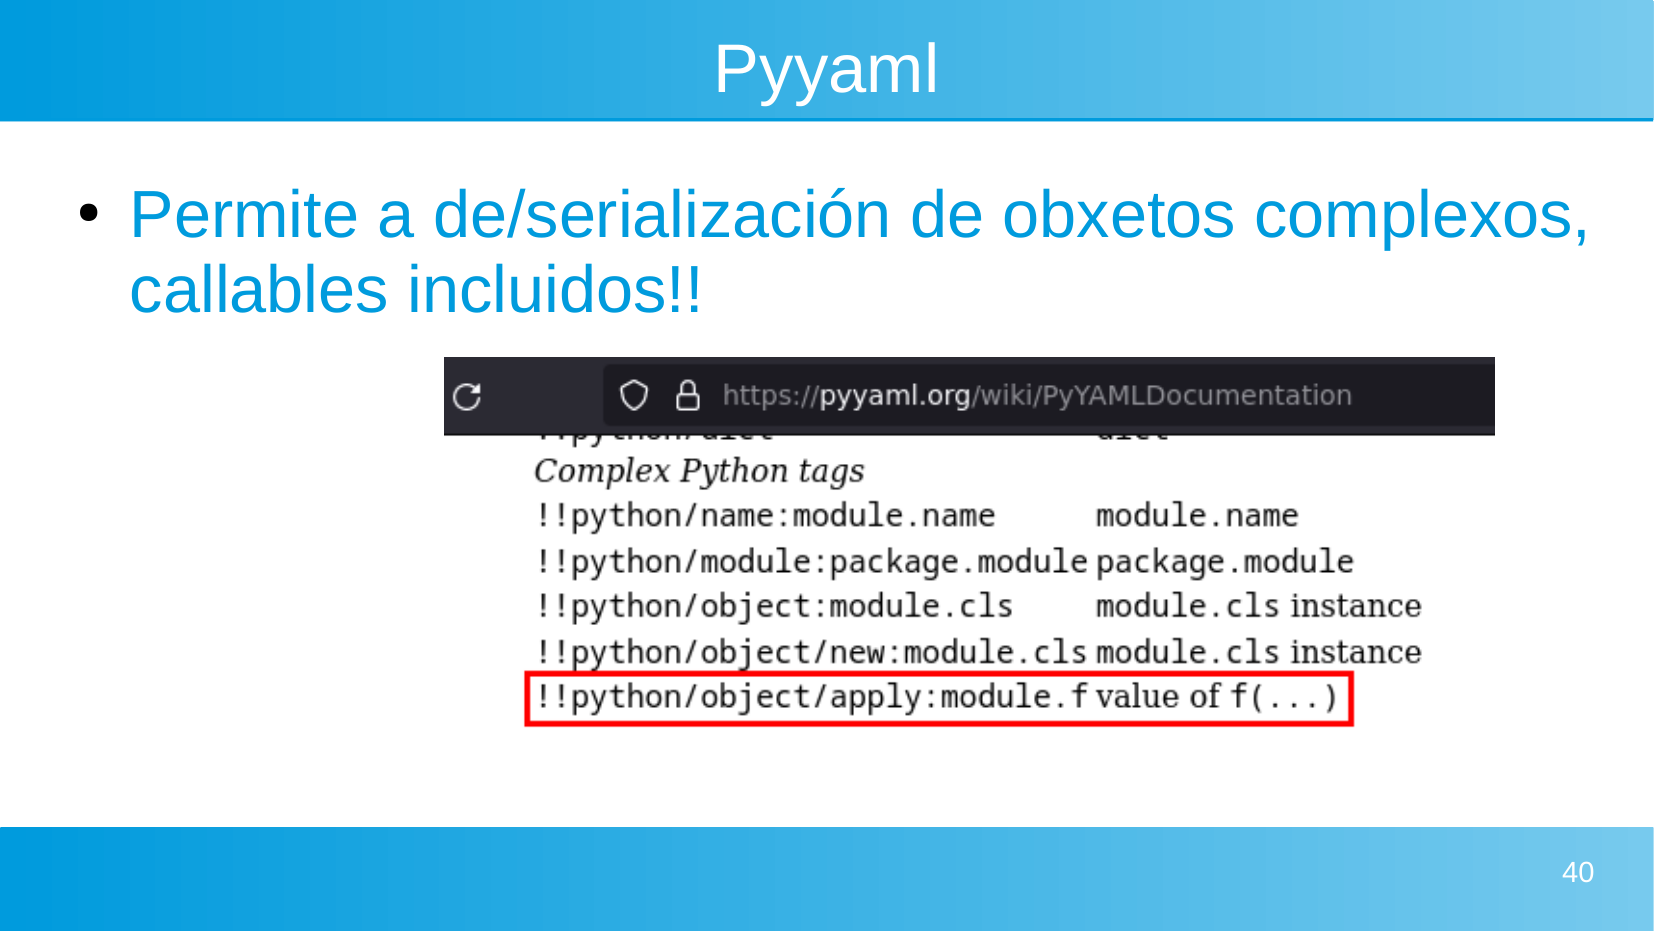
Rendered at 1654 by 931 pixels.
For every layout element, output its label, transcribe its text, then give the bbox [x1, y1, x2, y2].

list Permite a de/serialización de obxetos complexos, callables incluidos!! [59, 177, 1595, 768]
title Pyyaml [59, 29, 1595, 108]
picture [444, 357, 1495, 758]
